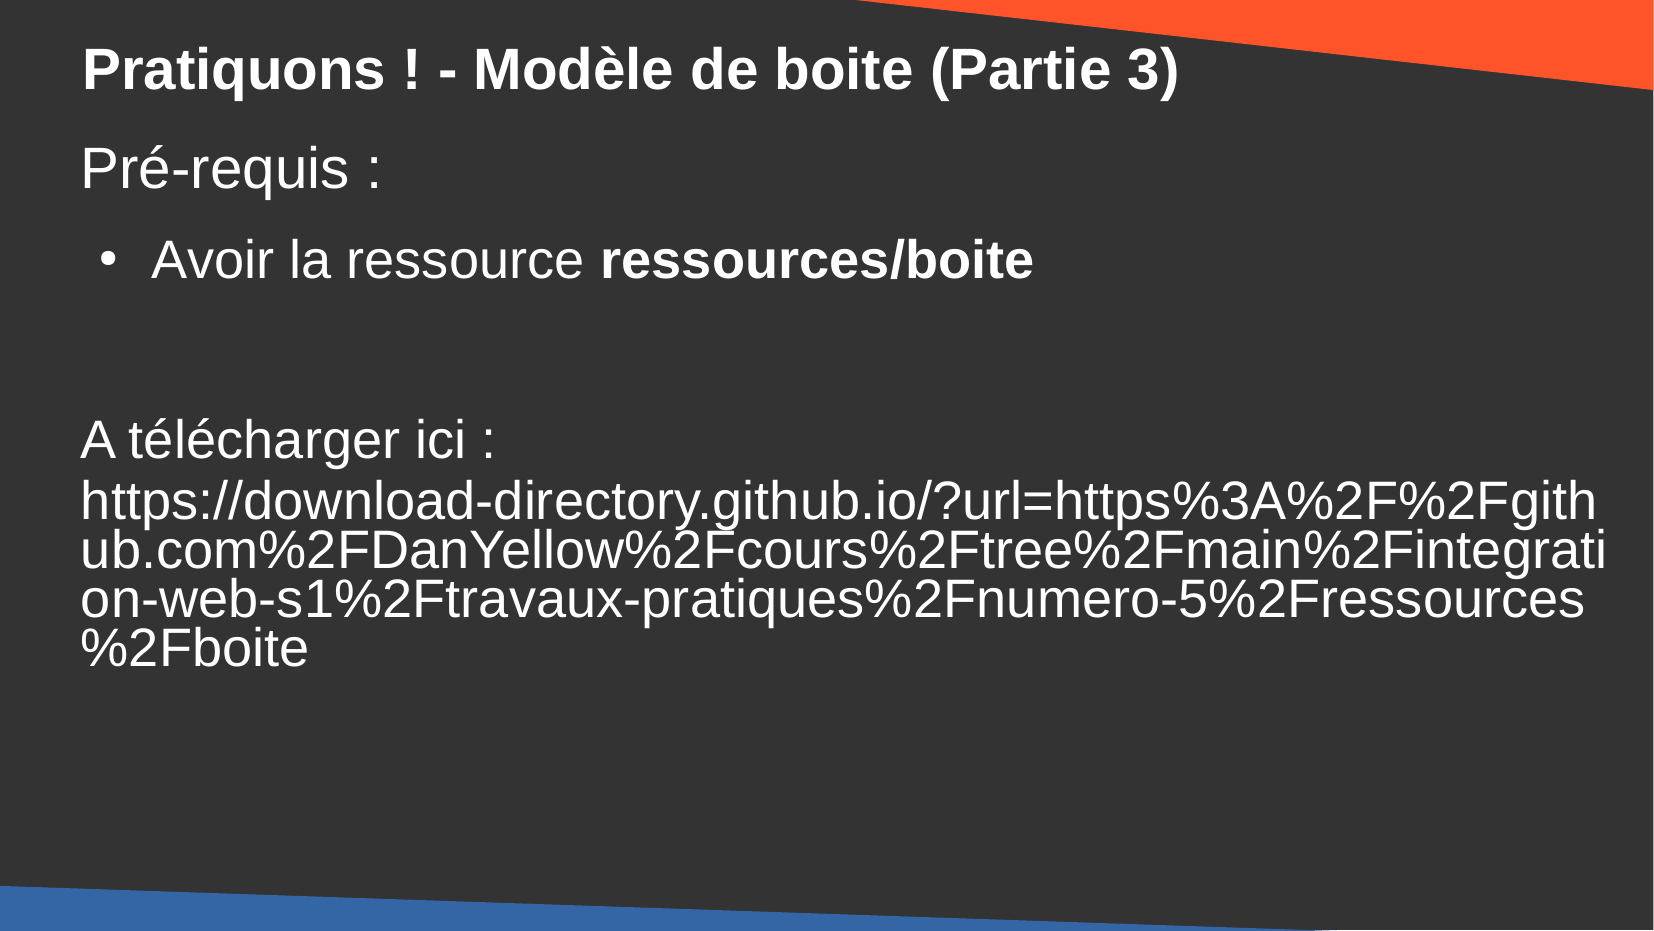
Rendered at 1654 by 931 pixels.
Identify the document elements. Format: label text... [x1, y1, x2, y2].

text_box [0, 885, 1337, 931]
title Pratiquons ! - Modèle de boite (Partie 3) [82, 37, 1571, 114]
text_box [855, 0, 1654, 91]
list Pré-requis : Avoir la ressource ressources/boite A télécharger ici : https://download-directory.github.io/?url=https%3A%2F%2Fgithub.com%2FDanYellow%2Fcours%2Ftree%2Fmain%2Fintegration-web-s1%2Ftravaux-pratiques%2Fnumero-5%2Fressources%2Fboite [80, 135, 1620, 697]
